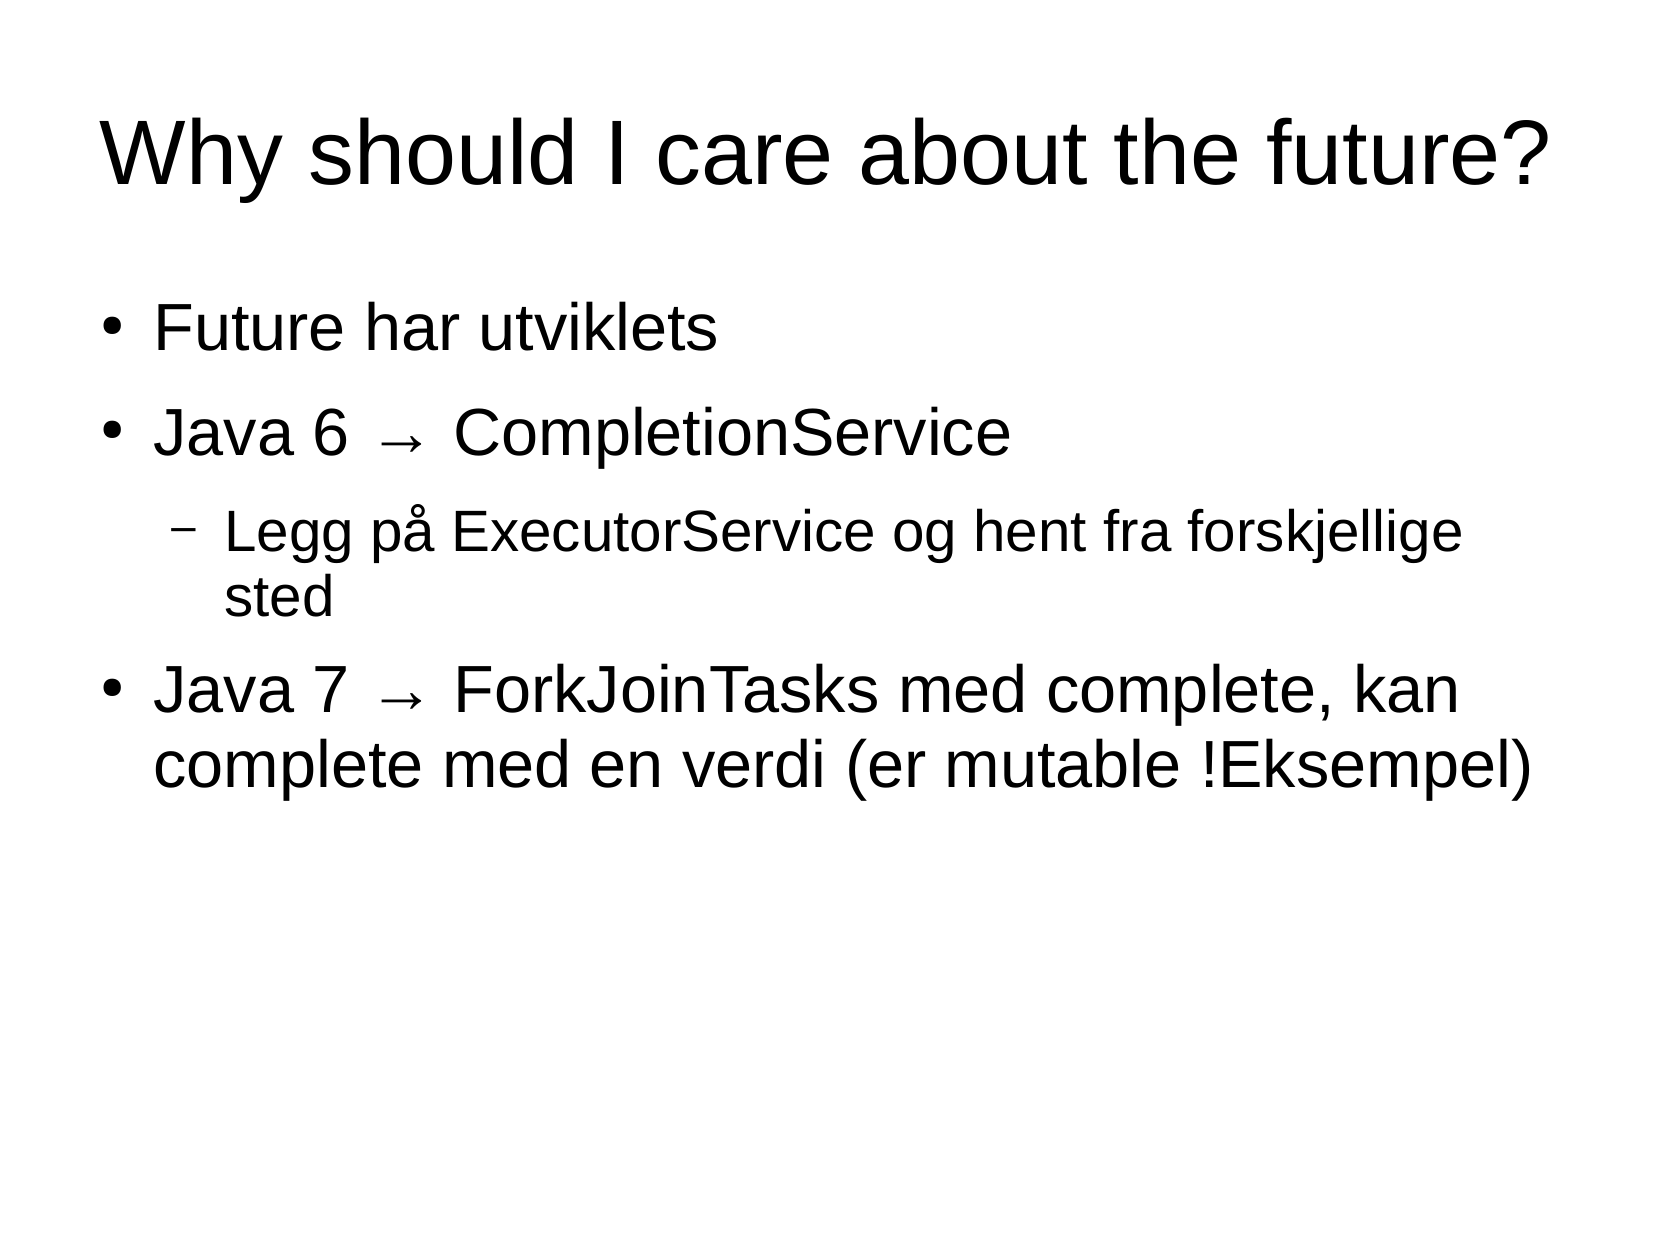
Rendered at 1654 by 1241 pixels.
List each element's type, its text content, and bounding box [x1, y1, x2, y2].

list Future har utviklets Java 6 → CompletionService Legg på ExecutorService og hent fra forskjellige sted Java 7 → ForkJoinTasks med complete, kan complete med en verdi (er mutable !Eksempel) [82, 290, 1571, 1010]
title Why should I care about the future? [82, 49, 1571, 257]
